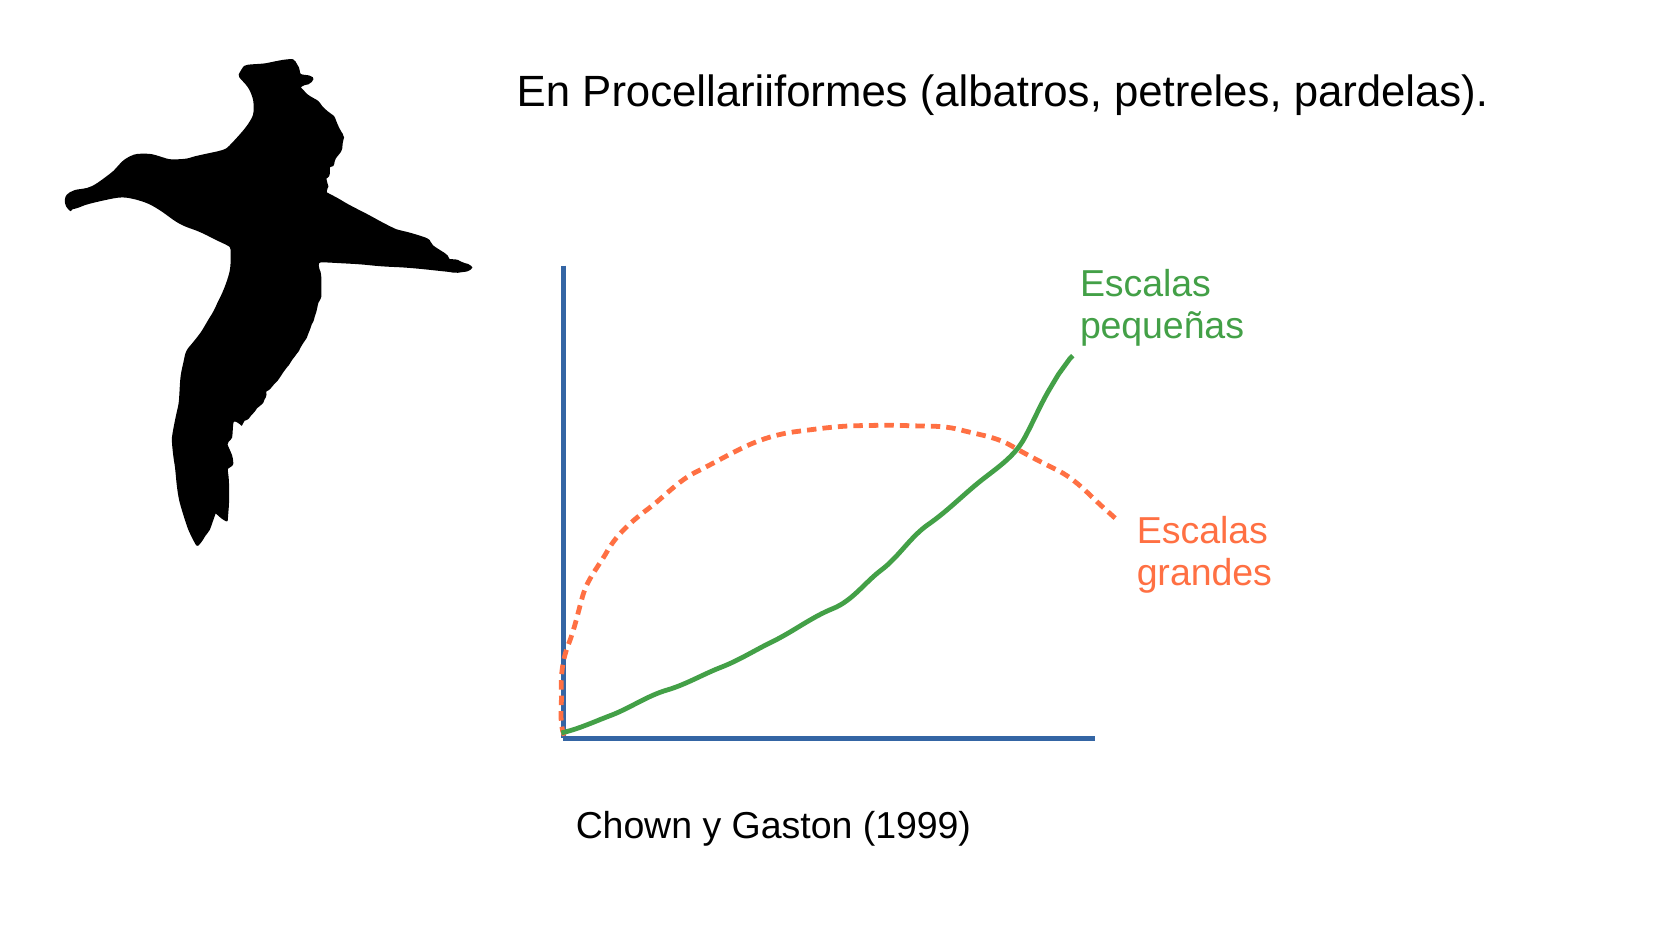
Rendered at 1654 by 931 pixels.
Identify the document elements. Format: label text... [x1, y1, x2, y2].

text_box Chown y Gaston (1999) [561, 797, 1329, 855]
picture [64, 59, 473, 547]
text_box Escalas pequeñas [1065, 255, 1332, 355]
text_box En Procellariiformes (albatros, petreles, pardelas). [501, 59, 1595, 123]
text_box Escalas grandes [1122, 501, 1388, 601]
